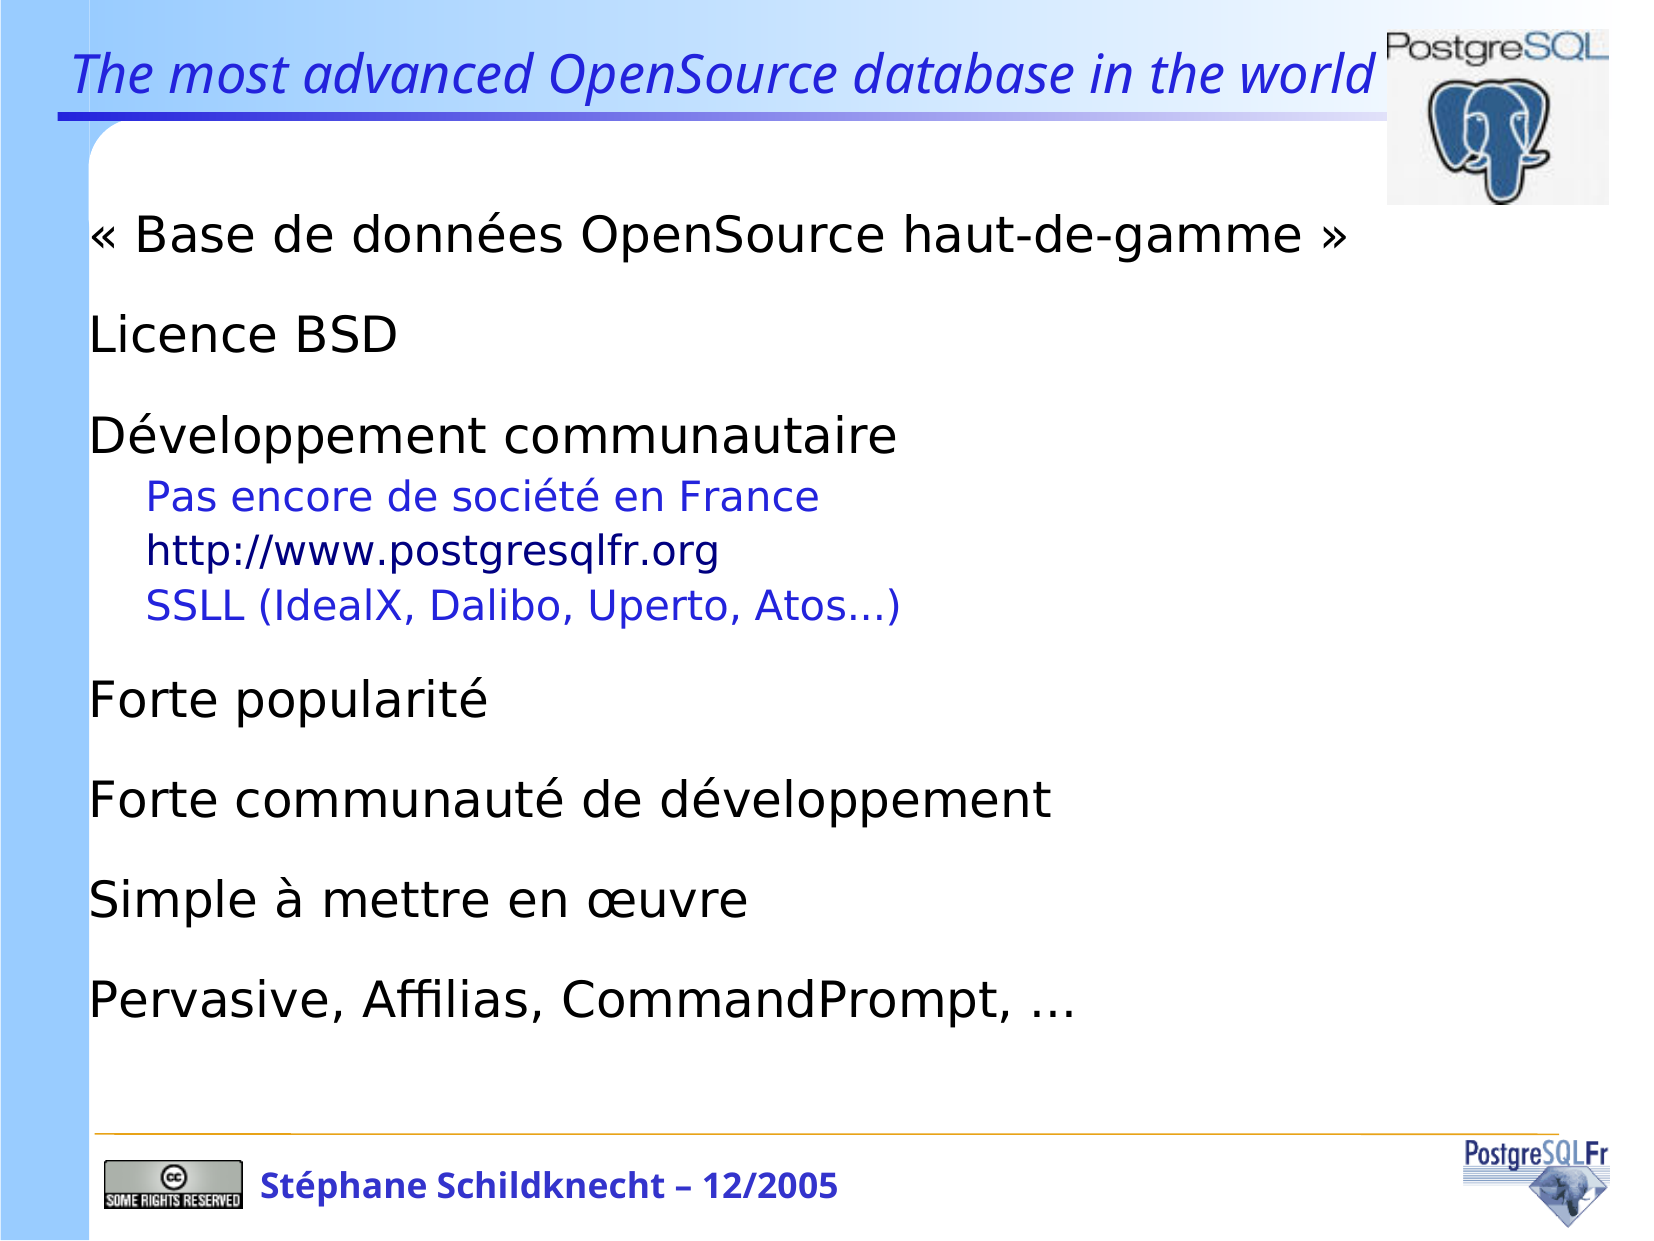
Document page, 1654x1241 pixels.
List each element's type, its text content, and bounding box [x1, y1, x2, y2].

picture [1387, 29, 1609, 205]
list « Base de données OpenSource haut-de-gamme » Licence BSD Développement communautaire Pas encore de société en France http://www.postgresqlfr.org SSLL (IdealX, Dalibo, Uperto, Atos...) Forte popularité Forte communauté de développement Simple à mettre en œuvre Pervasive, Affilias, CommandPrompt, ... [88, 177, 1547, 1065]
picture [1462, 1139, 1610, 1228]
title The most advanced OpenSource database in the world [59, 0, 1388, 148]
picture [104, 1160, 243, 1209]
